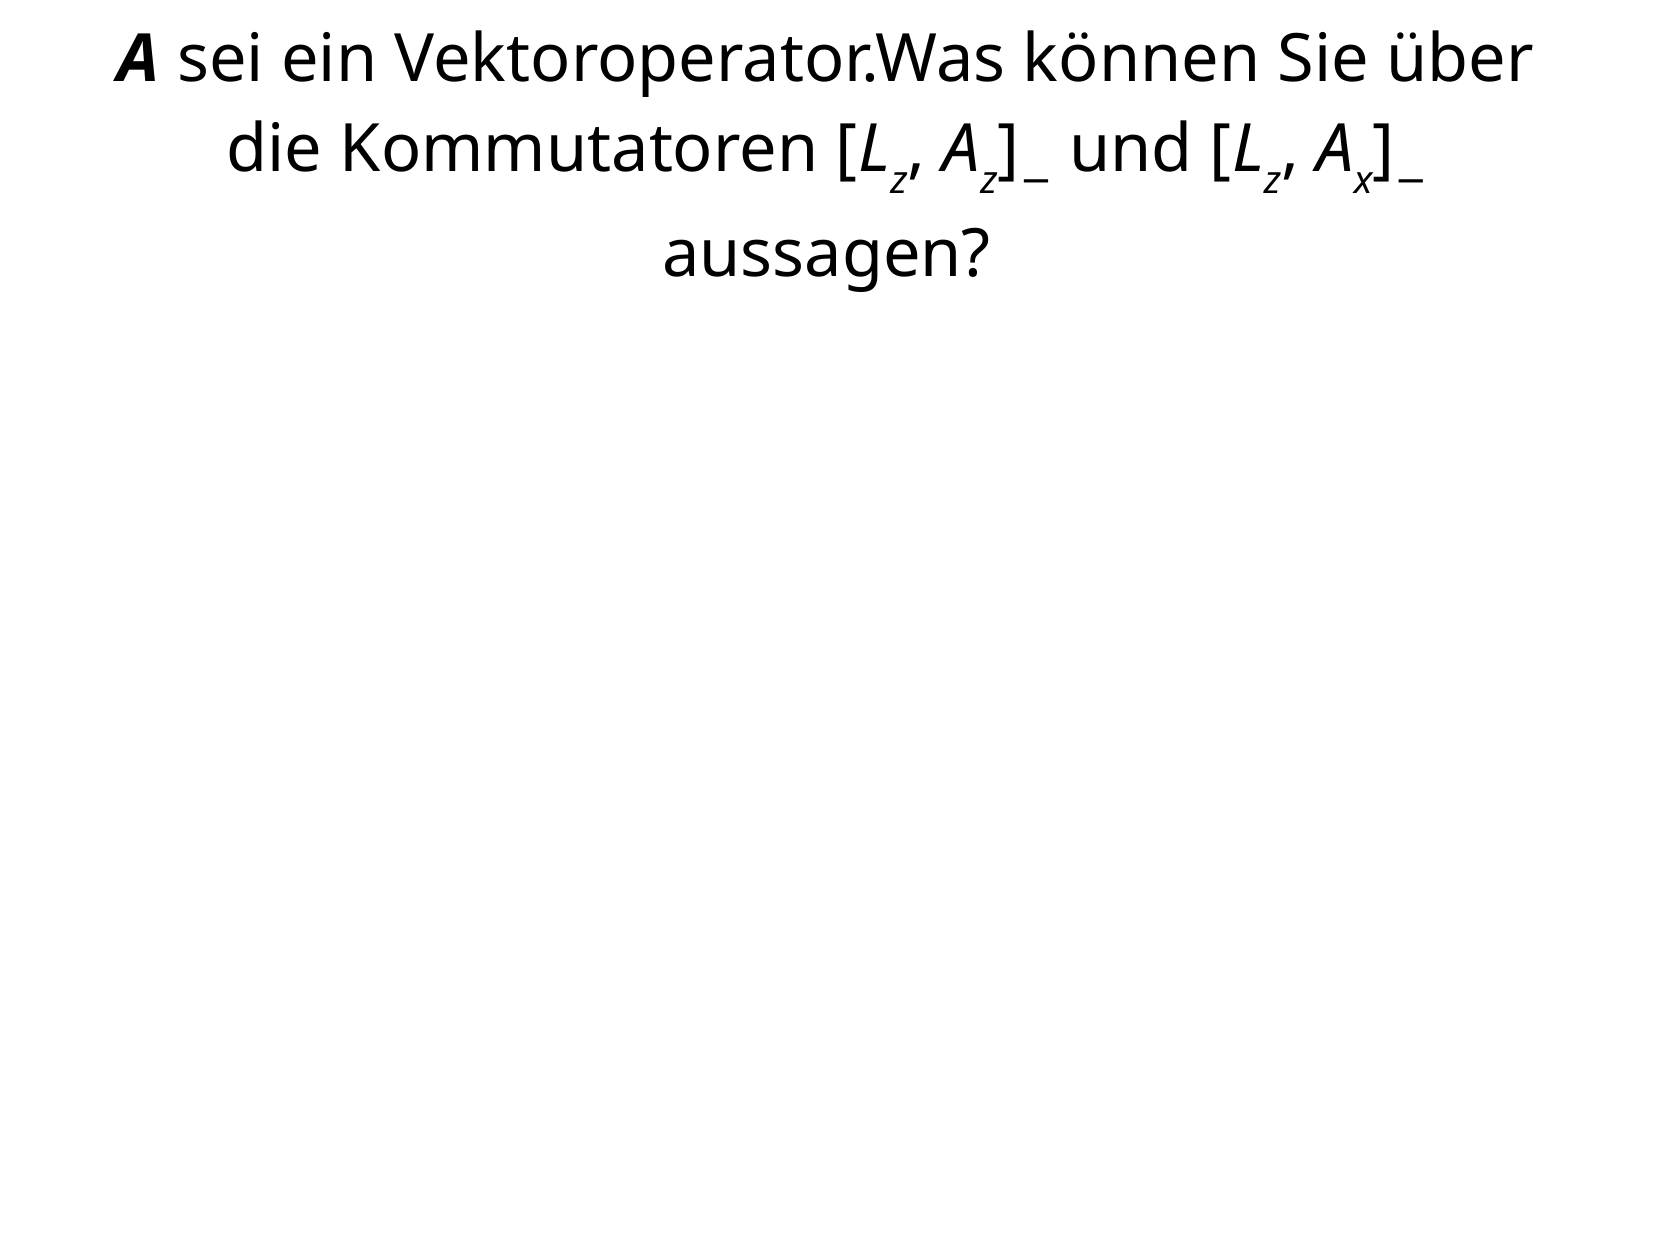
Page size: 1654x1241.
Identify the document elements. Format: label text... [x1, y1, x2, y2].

title A sei ein Vektoroperator.Was können Sie über die Kommutatoren [Lz, Az]− und [Lz, Ax]− aussagen? [82, 49, 1571, 257]
